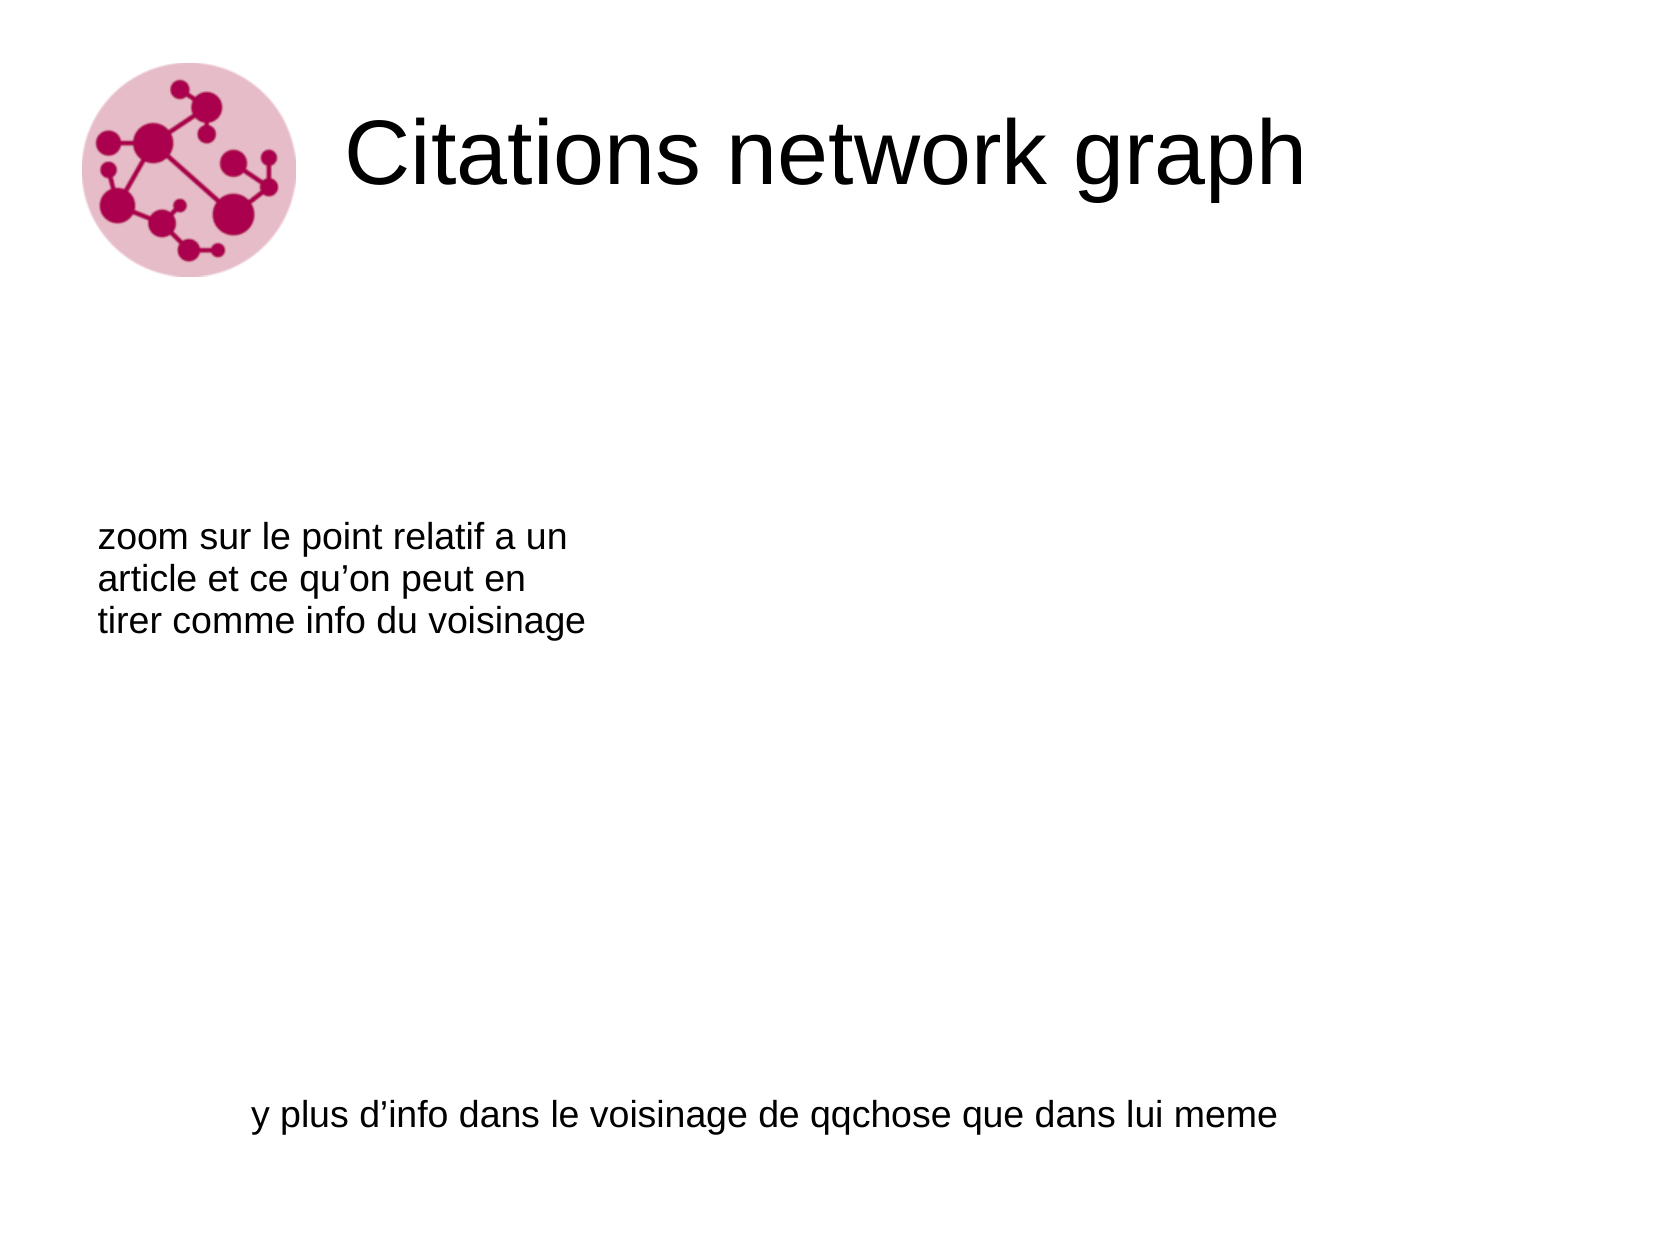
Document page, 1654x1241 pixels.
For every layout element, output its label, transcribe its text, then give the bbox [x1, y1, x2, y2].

text_box zoom sur le point relatif a un article et ce qu’on peut en tirer comme info du voisinage [82, 507, 603, 733]
text_box y plus d’info dans le voisinage de qqchose que dans lui meme [236, 1086, 1501, 1158]
picture [82, 63, 296, 277]
title Citations network graph [82, 49, 1571, 257]
